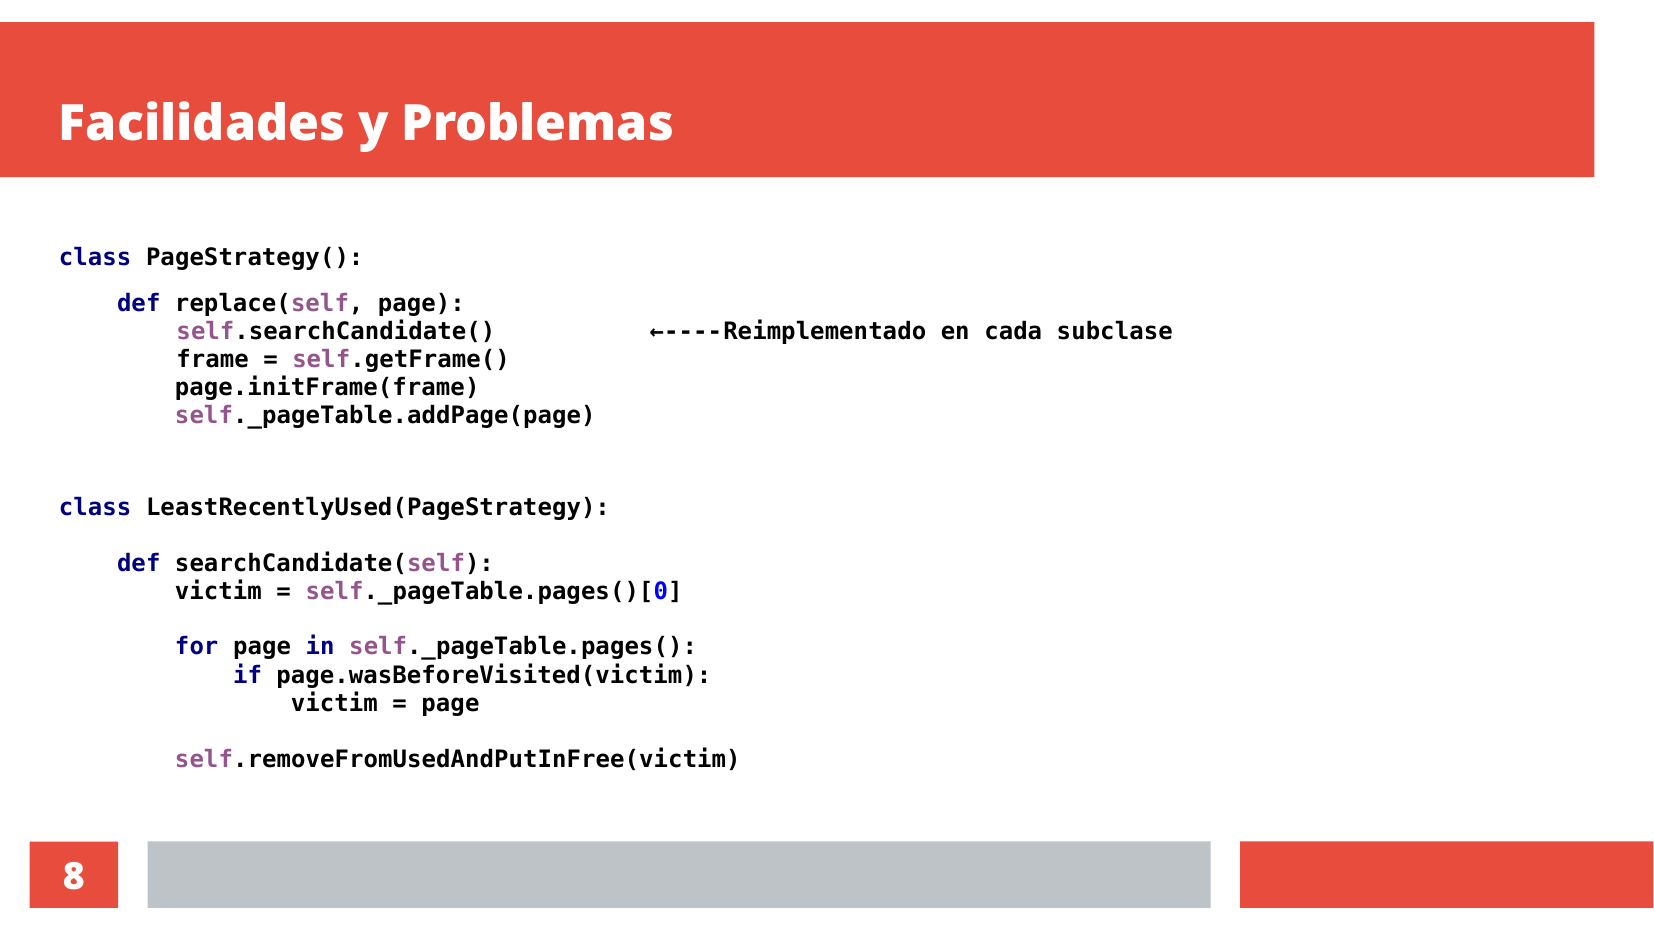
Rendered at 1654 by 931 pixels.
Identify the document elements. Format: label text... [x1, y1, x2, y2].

list class PageStrategy(): def replace(self, page): self.searchCandidate() ←---- Reimplementado en cada subclase frame = self.getFrame() page.initFrame(frame) self._pageTable.addPage(page) class LeastRecentlyUsed(PageStrategy): def searchCandidate(self): victim = self._pageTable.pages()[0] for page in self._pageTable.pages(): if page.wasBeforeVisited(victim): victim = page self.removeFromUsedAndPutInFree(victim) [59, 243, 1565, 820]
title Facilidades y Problemas [59, 44, 1595, 156]
